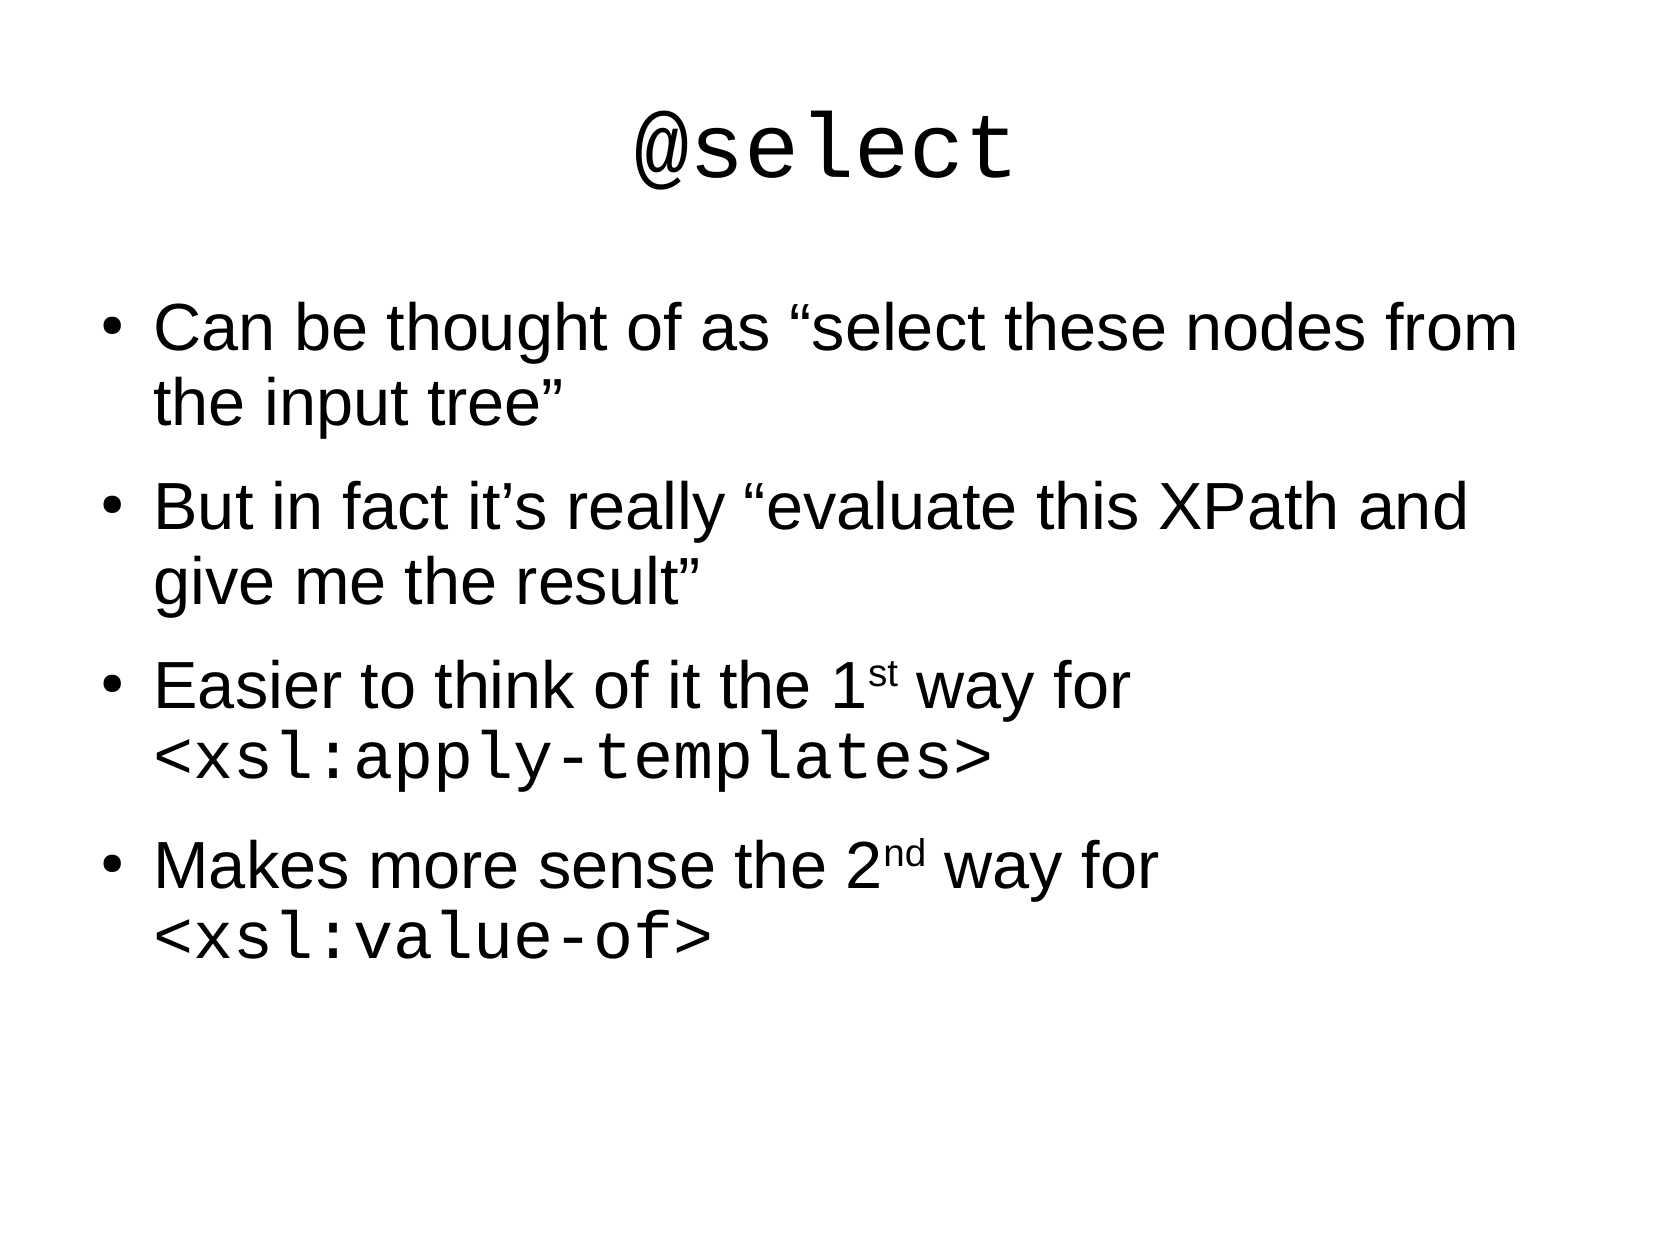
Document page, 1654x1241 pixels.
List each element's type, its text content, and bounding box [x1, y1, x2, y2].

list Can be thought of as “select these nodes from the input tree” But in fact it’s really “evaluate this XPath and give me the result” Easier to think of it the 1st way for <xsl:apply-templates> Makes more sense the 2nd way for <xsl:value-of> [82, 290, 1571, 1010]
title @select [82, 49, 1571, 257]
